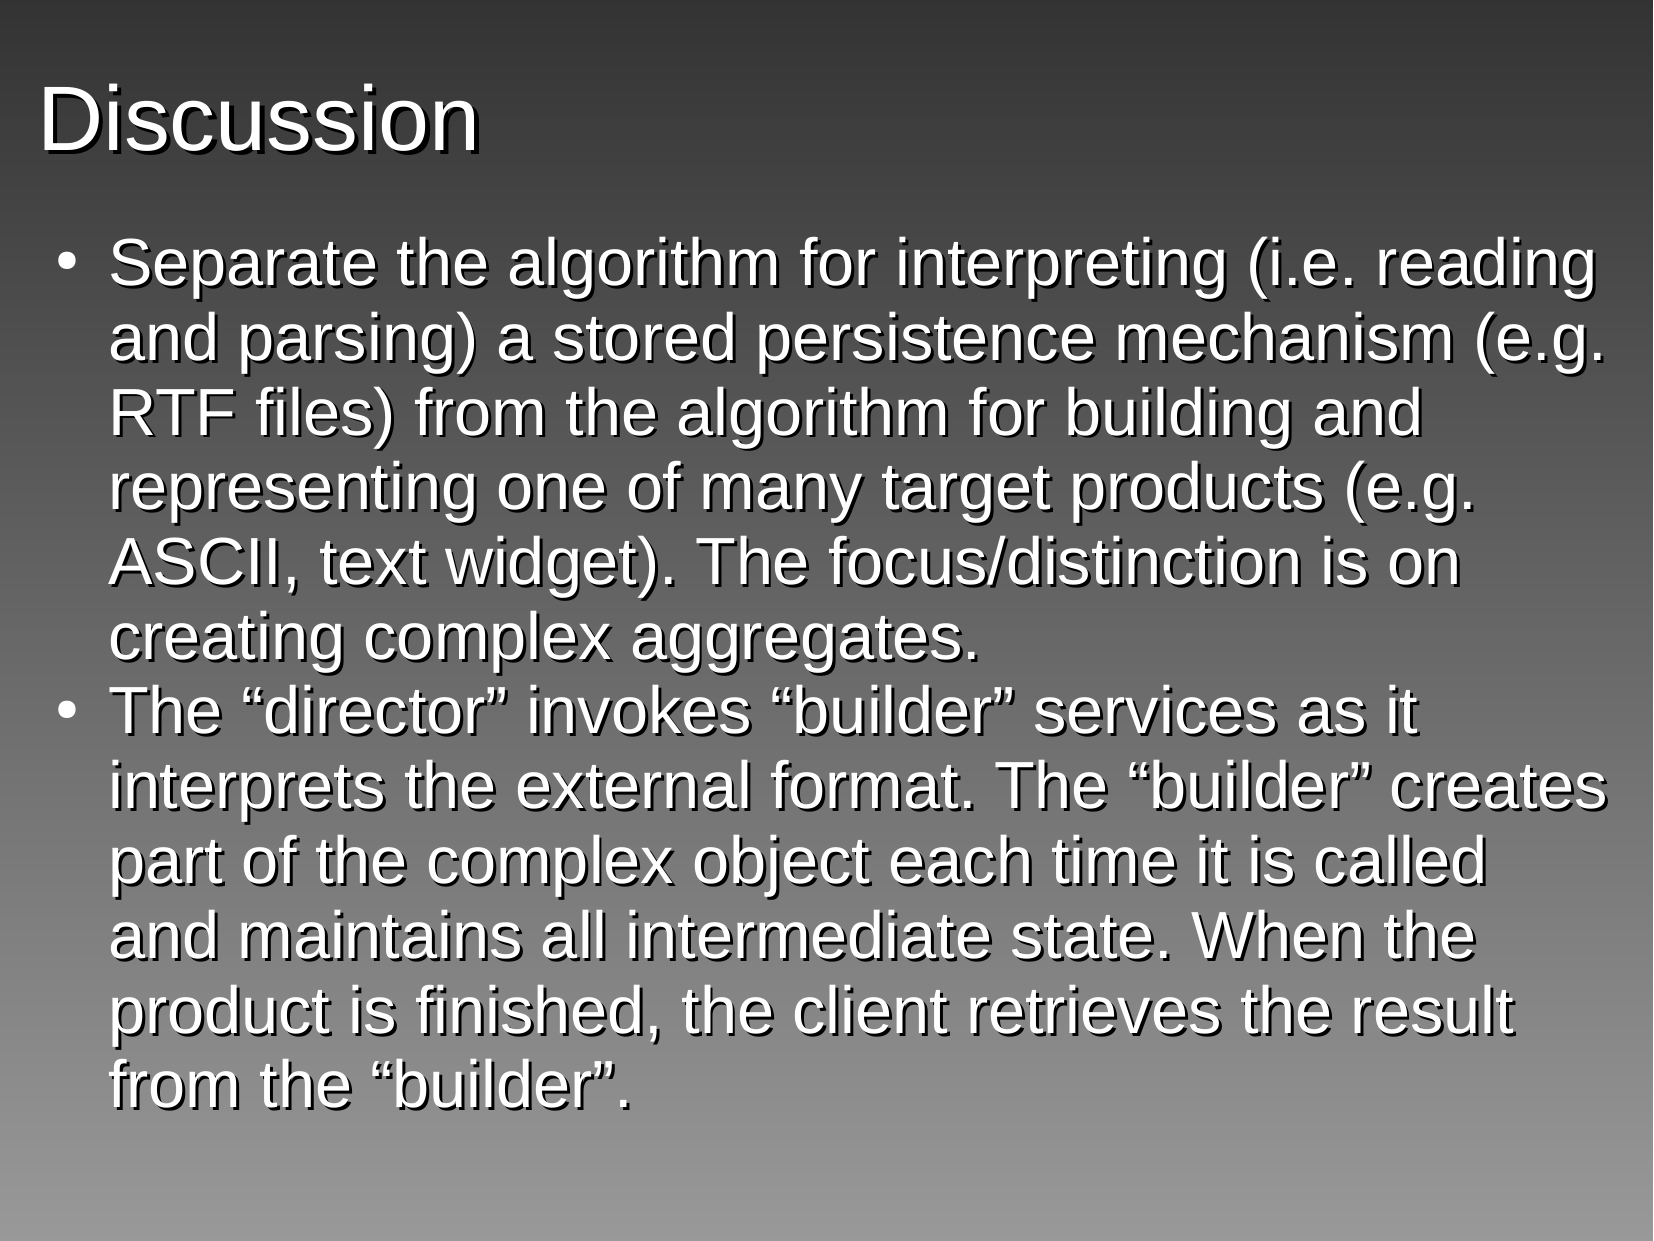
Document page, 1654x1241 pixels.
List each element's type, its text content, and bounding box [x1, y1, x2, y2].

list Separate the algorithm for interpreting (i.e. reading and parsing) a stored persistence mechanism (e.g. RTF files) from the algorithm for building and representing one of many target products (e.g. ASCII, text widget). The focus/distinction is on creating complex aggregates. The “director” invokes “builder” services as it interprets the external format. The “builder” creates part of the complex object each time it is called and maintains all intermediate state. When the product is finished, the client retrieves the result from the “builder”. [37, 225, 1613, 1126]
title Discussion [37, 49, 1613, 188]
